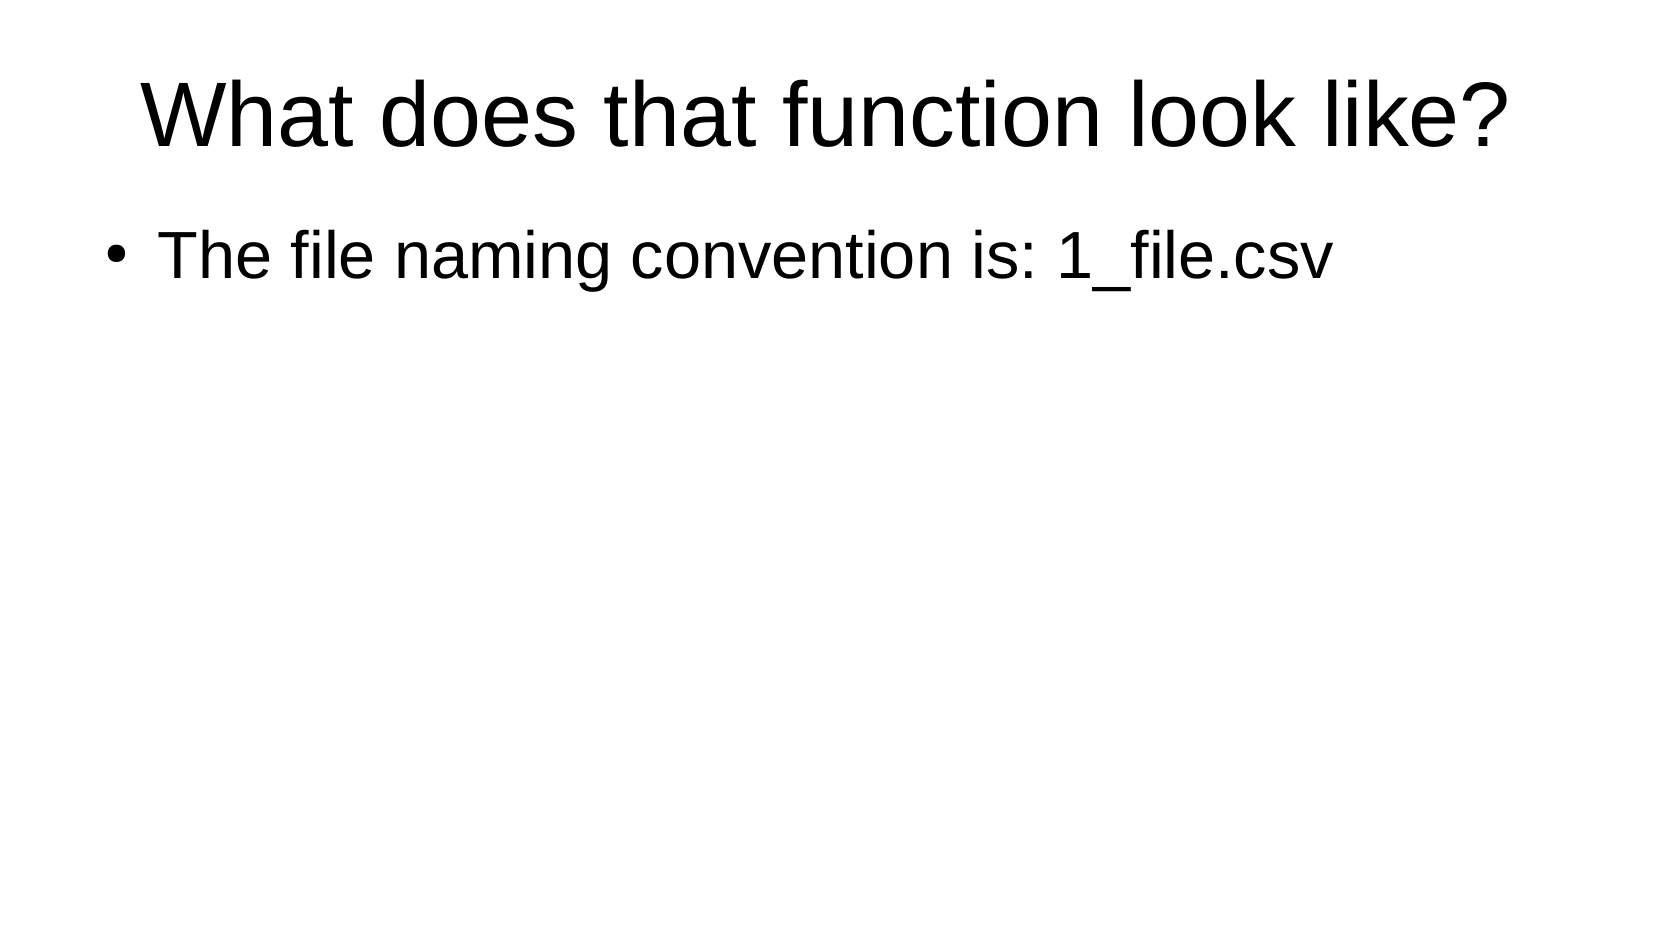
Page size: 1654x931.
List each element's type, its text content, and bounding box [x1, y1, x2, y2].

list The file naming convention is: 1_file.csv [86, 217, 1576, 758]
title What does that function look like? [82, 37, 1571, 193]
